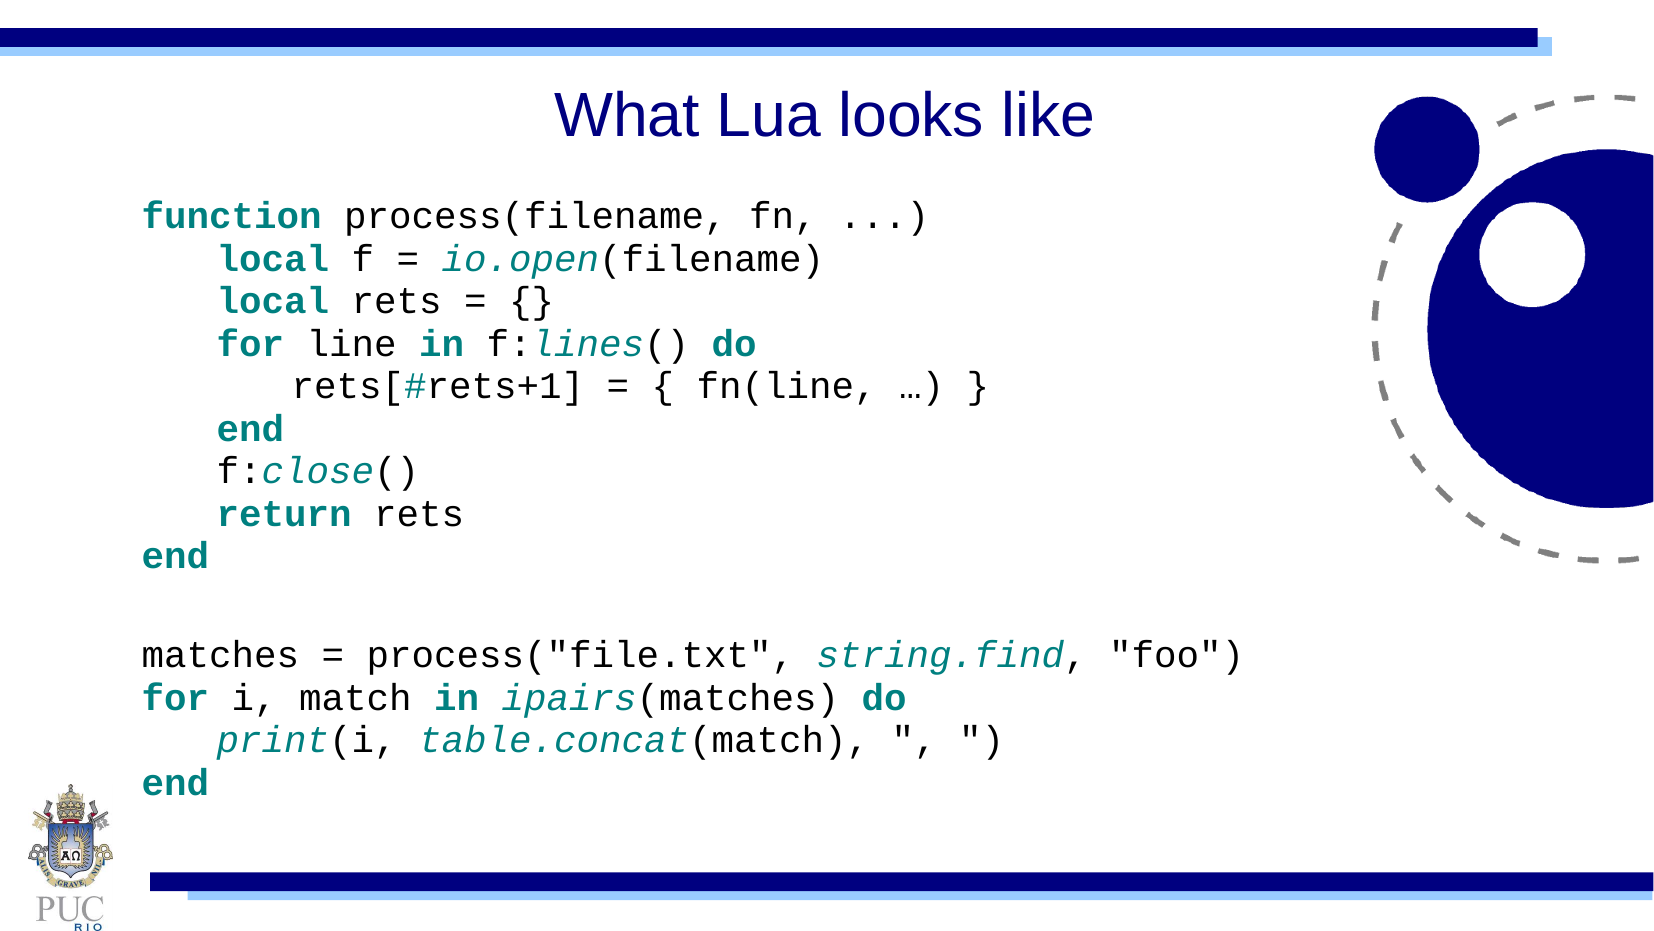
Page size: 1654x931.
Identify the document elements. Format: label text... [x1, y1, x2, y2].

picture [28, 784, 113, 931]
subtitle function process(filename, fn, ...) local f = io.open(filename) local rets = {} for line in f:lines() do rets[#rets+1] = { fn(line, …) } end f:close() return rets end matches = process("file.txt", string.find, "foo") for i, match in ipairs(matches) do print(i, table.concat(match), ", ") end [141, 197, 1630, 807]
title What Lua looks like [37, 37, 1613, 193]
picture [1347, 47, 1654, 582]
